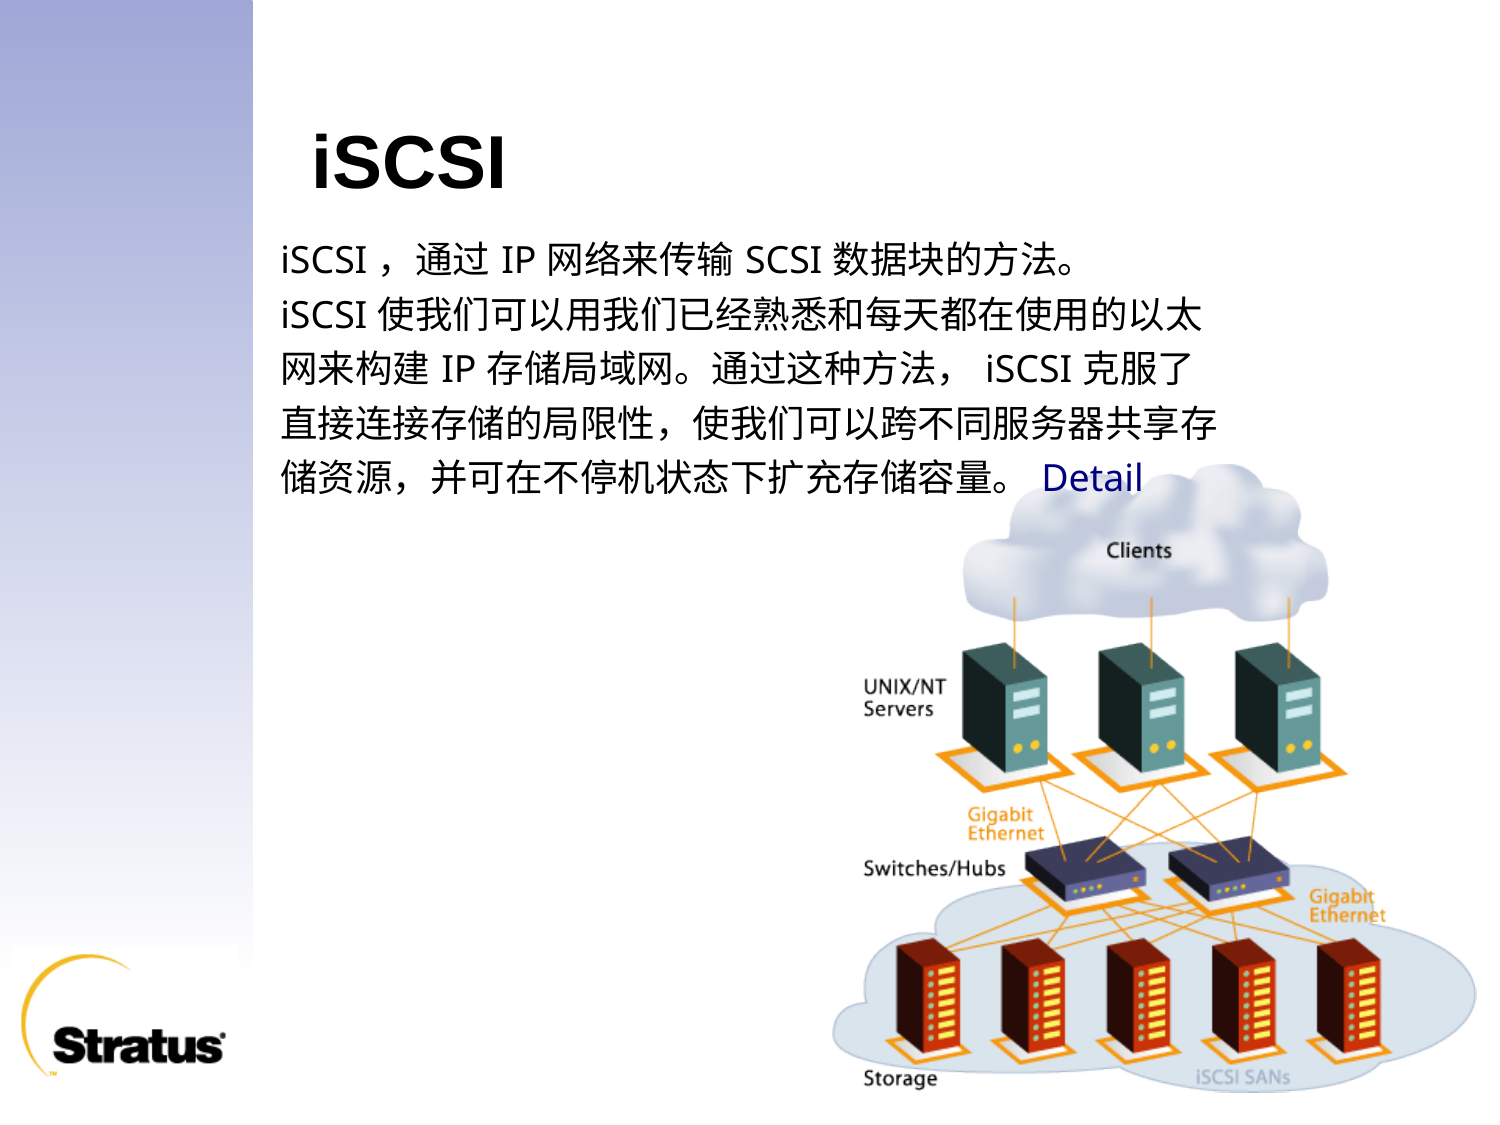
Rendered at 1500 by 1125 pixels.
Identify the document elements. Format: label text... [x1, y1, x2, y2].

text_box iSCSI，通过IP网络来传输SCSI数据块的方法。 iSCSI使我们可以用我们已经熟悉和每天都在使用的以太网来构建IP存储局域网。通过这种方法，iSCSI克服了直接连接存储的局限性，使我们可以跨不同服务器共享存储资源，并可在不停机状态下扩充存储容量。Detail [265, 222, 1240, 709]
picture [832, 464, 1477, 1093]
picture [12, 945, 238, 1088]
title iSCSI [296, 108, 1447, 297]
